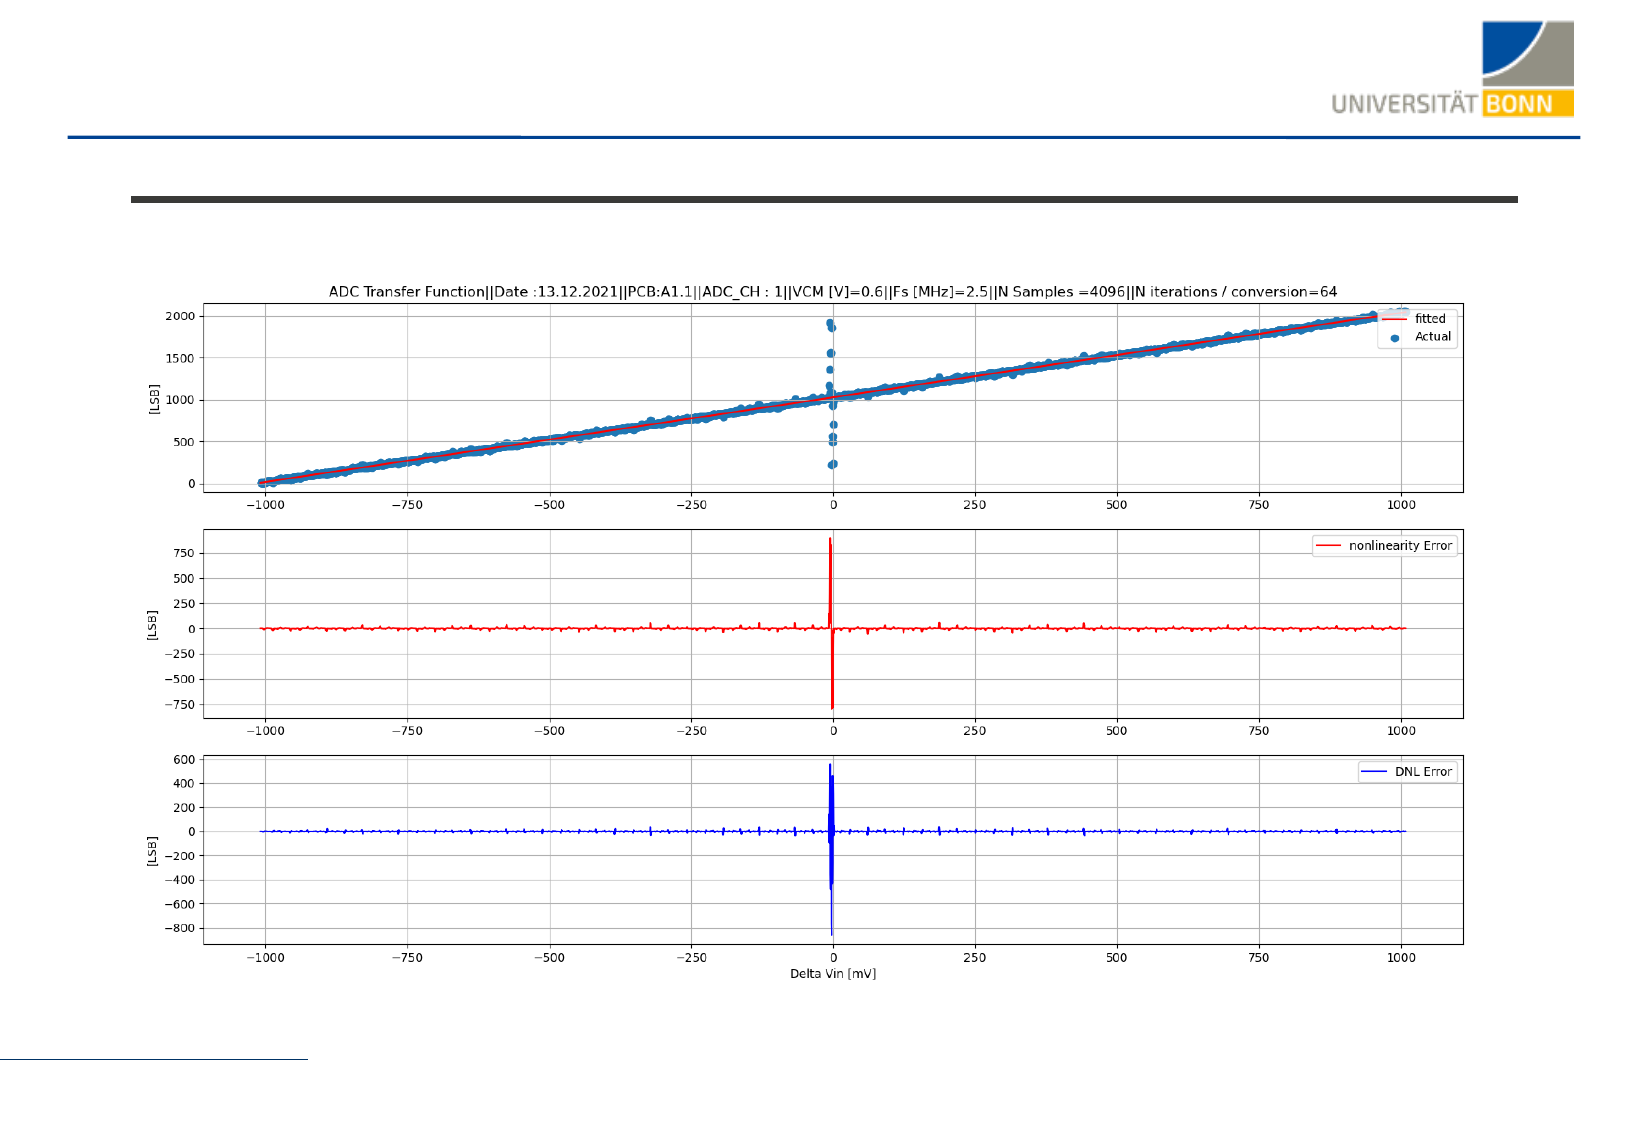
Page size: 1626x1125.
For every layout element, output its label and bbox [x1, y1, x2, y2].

chart [81, 160, 1569, 203]
picture [1330, 0, 1574, 137]
picture [0, 203, 1625, 1036]
